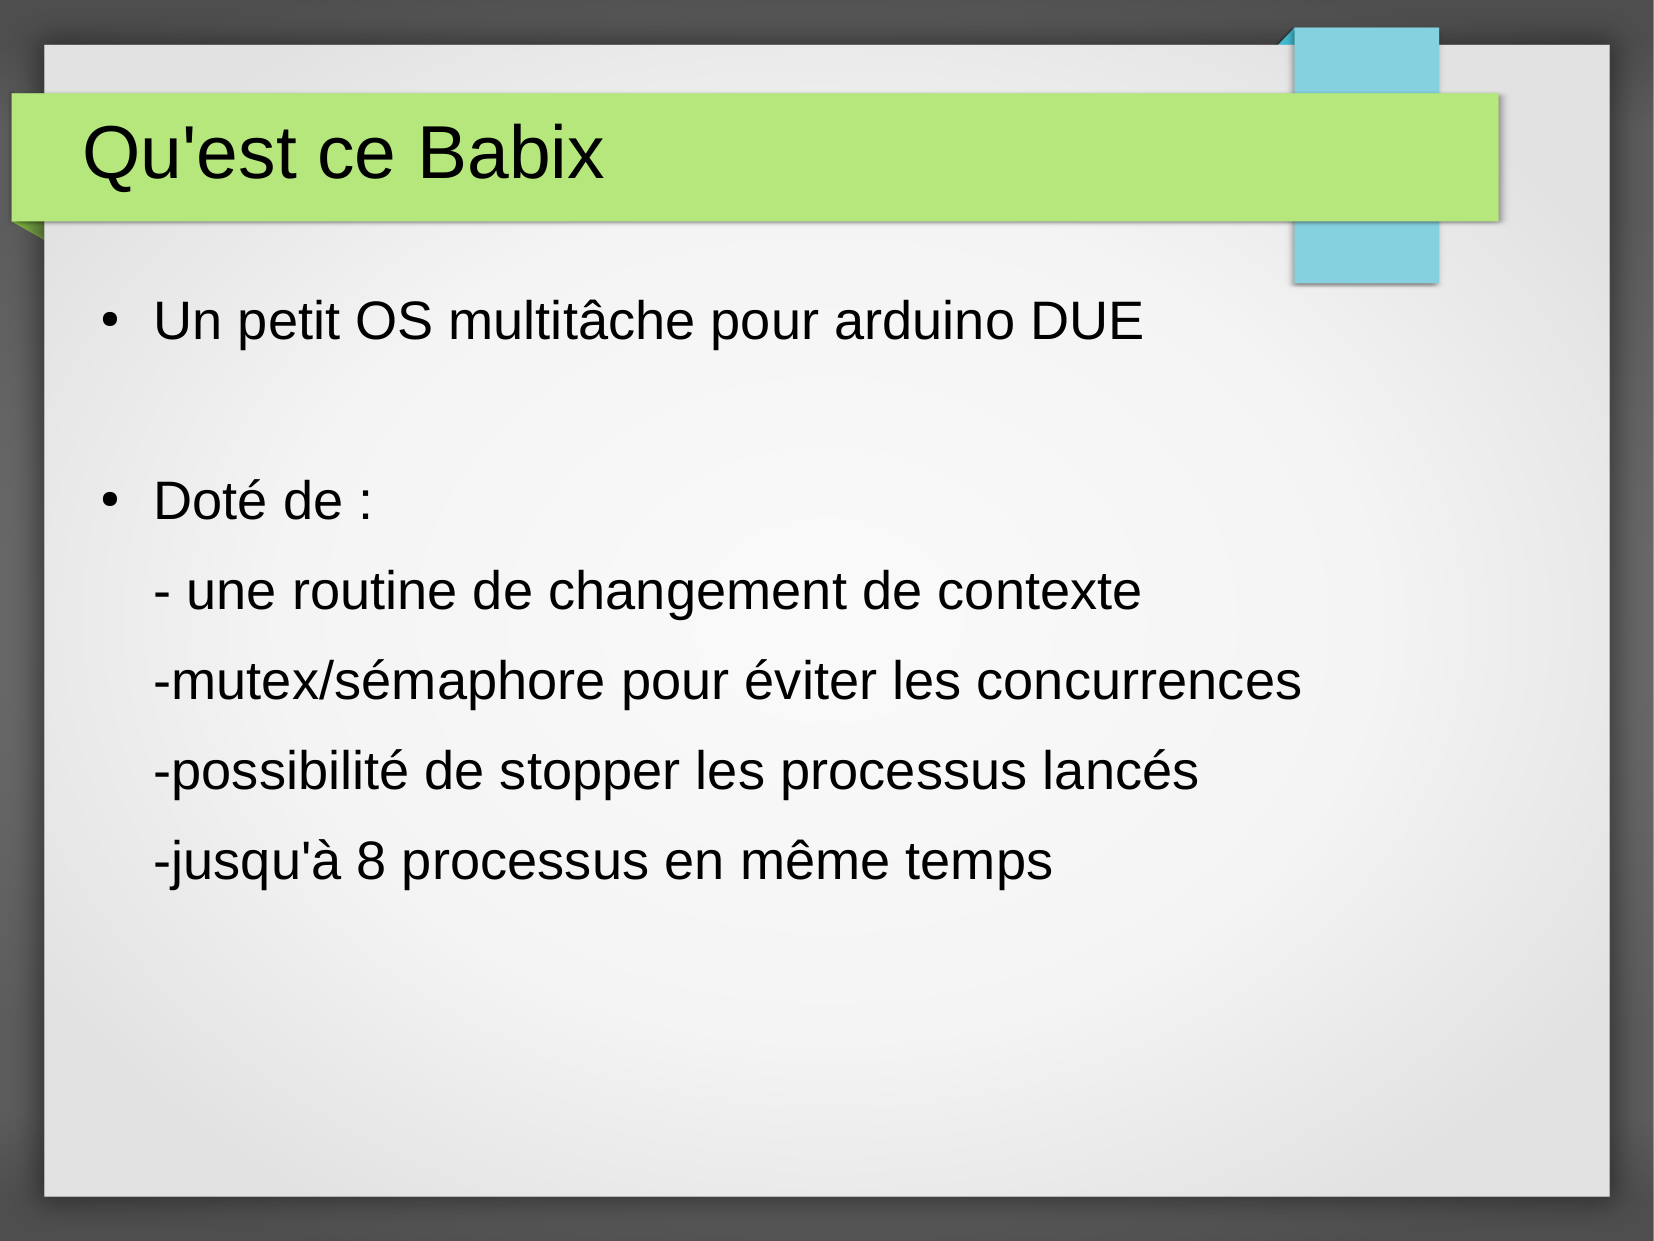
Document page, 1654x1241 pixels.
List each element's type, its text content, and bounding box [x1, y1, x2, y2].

title Qu'est ce Babix [82, 49, 1571, 257]
list Un petit OS multitâche pour arduino DUE Doté de : - une routine de changement de contexte -mutex/sémaphore pour éviter les concurrences -possibilité de stopper les processus lancés -jusqu'à 8 processus en même temps [82, 290, 1571, 1010]
picture [0, 0, 1654, 1241]
